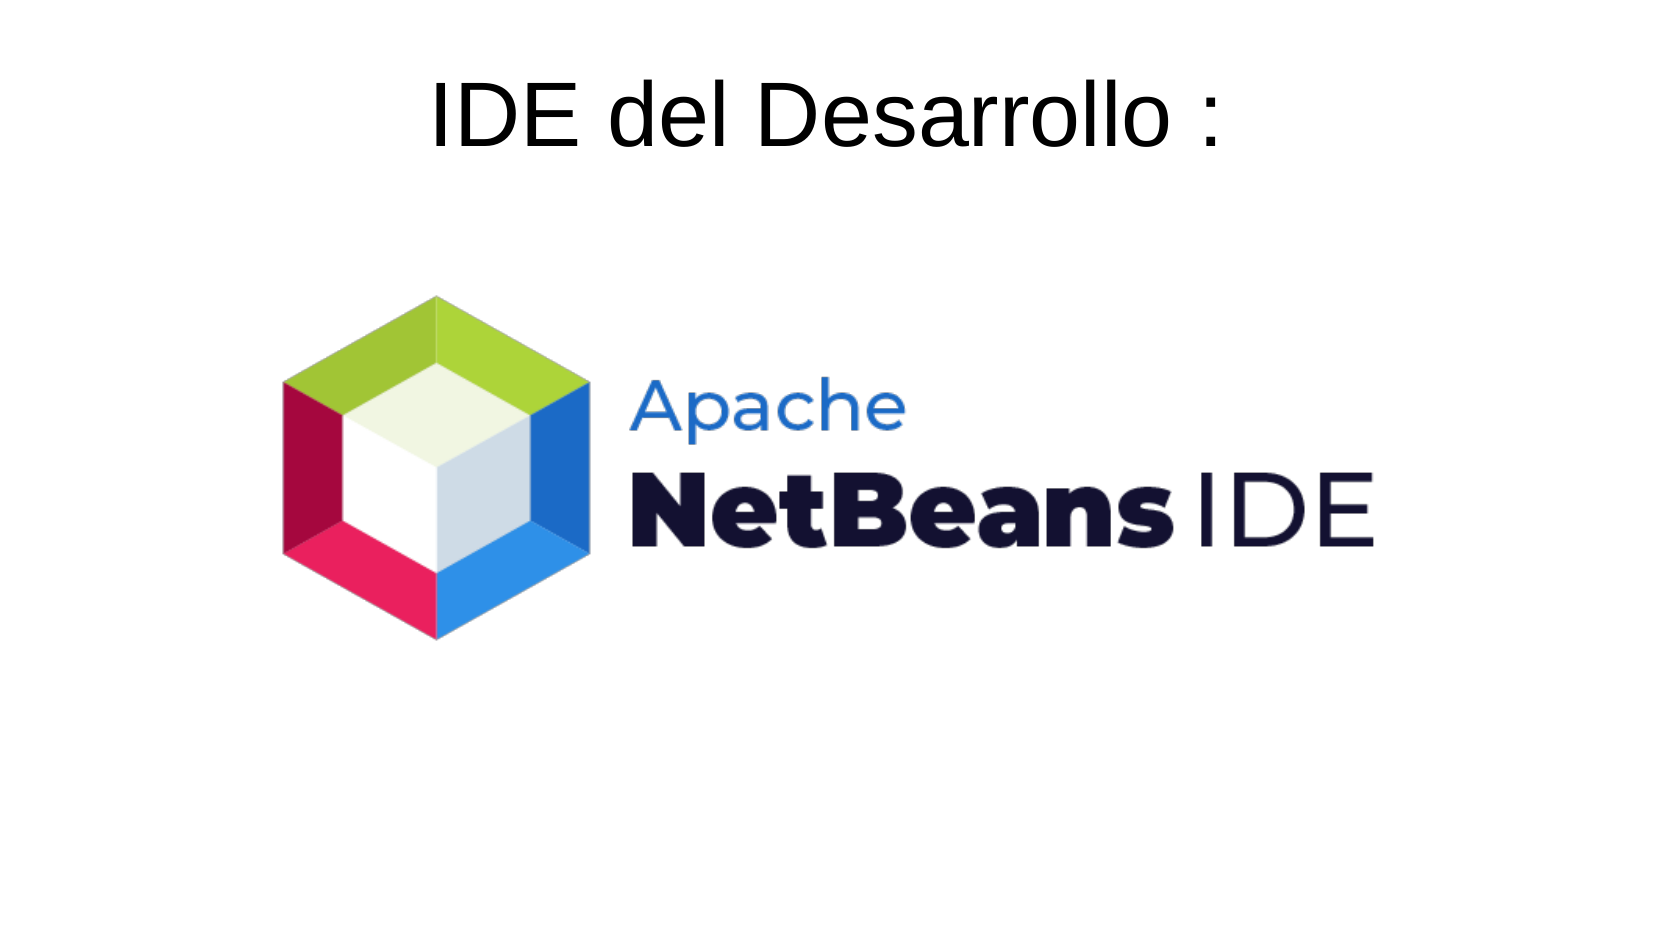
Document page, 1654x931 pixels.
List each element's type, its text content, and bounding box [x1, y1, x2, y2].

picture [225, 255, 1436, 680]
title IDE del Desarrollo : [82, 37, 1571, 193]
